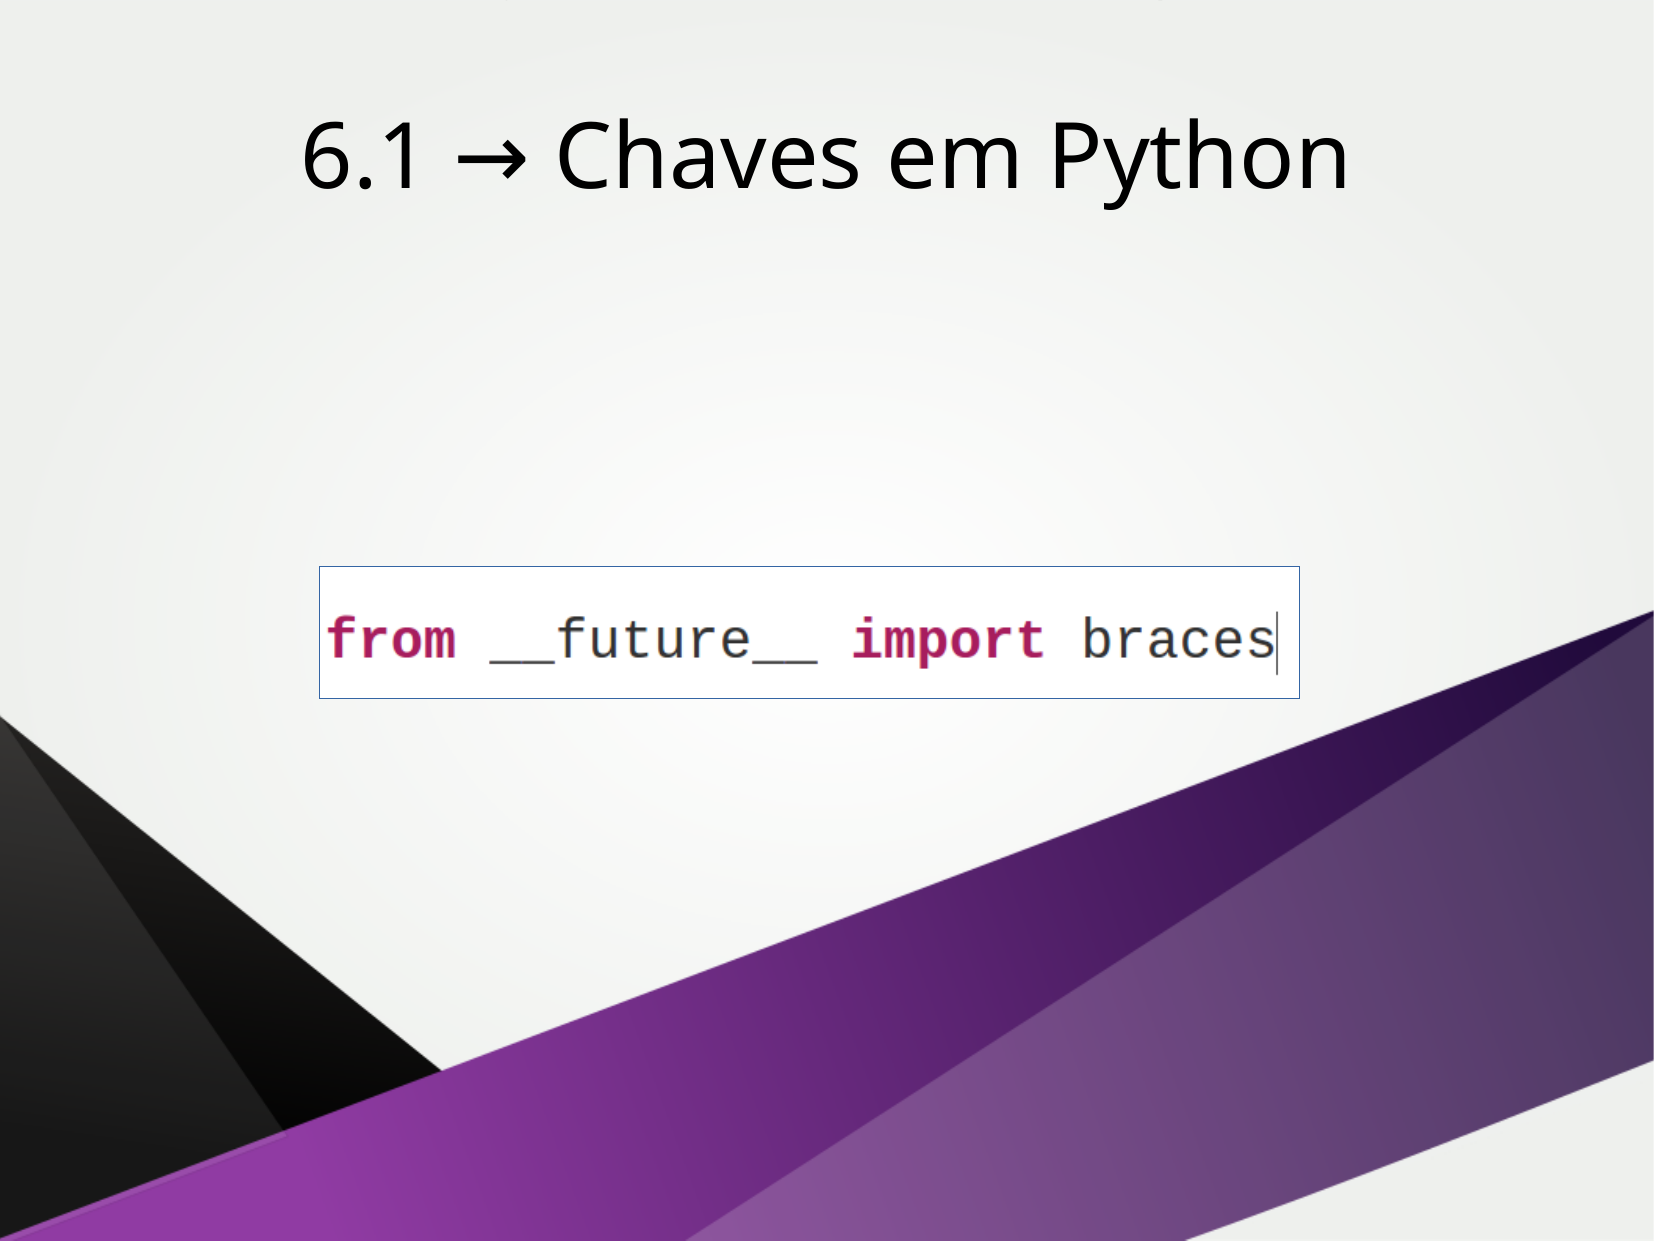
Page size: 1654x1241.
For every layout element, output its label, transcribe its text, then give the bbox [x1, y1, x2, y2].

title 6.1 → Chaves em Python [82, 49, 1571, 257]
picture [0, 0, 1654, 1241]
